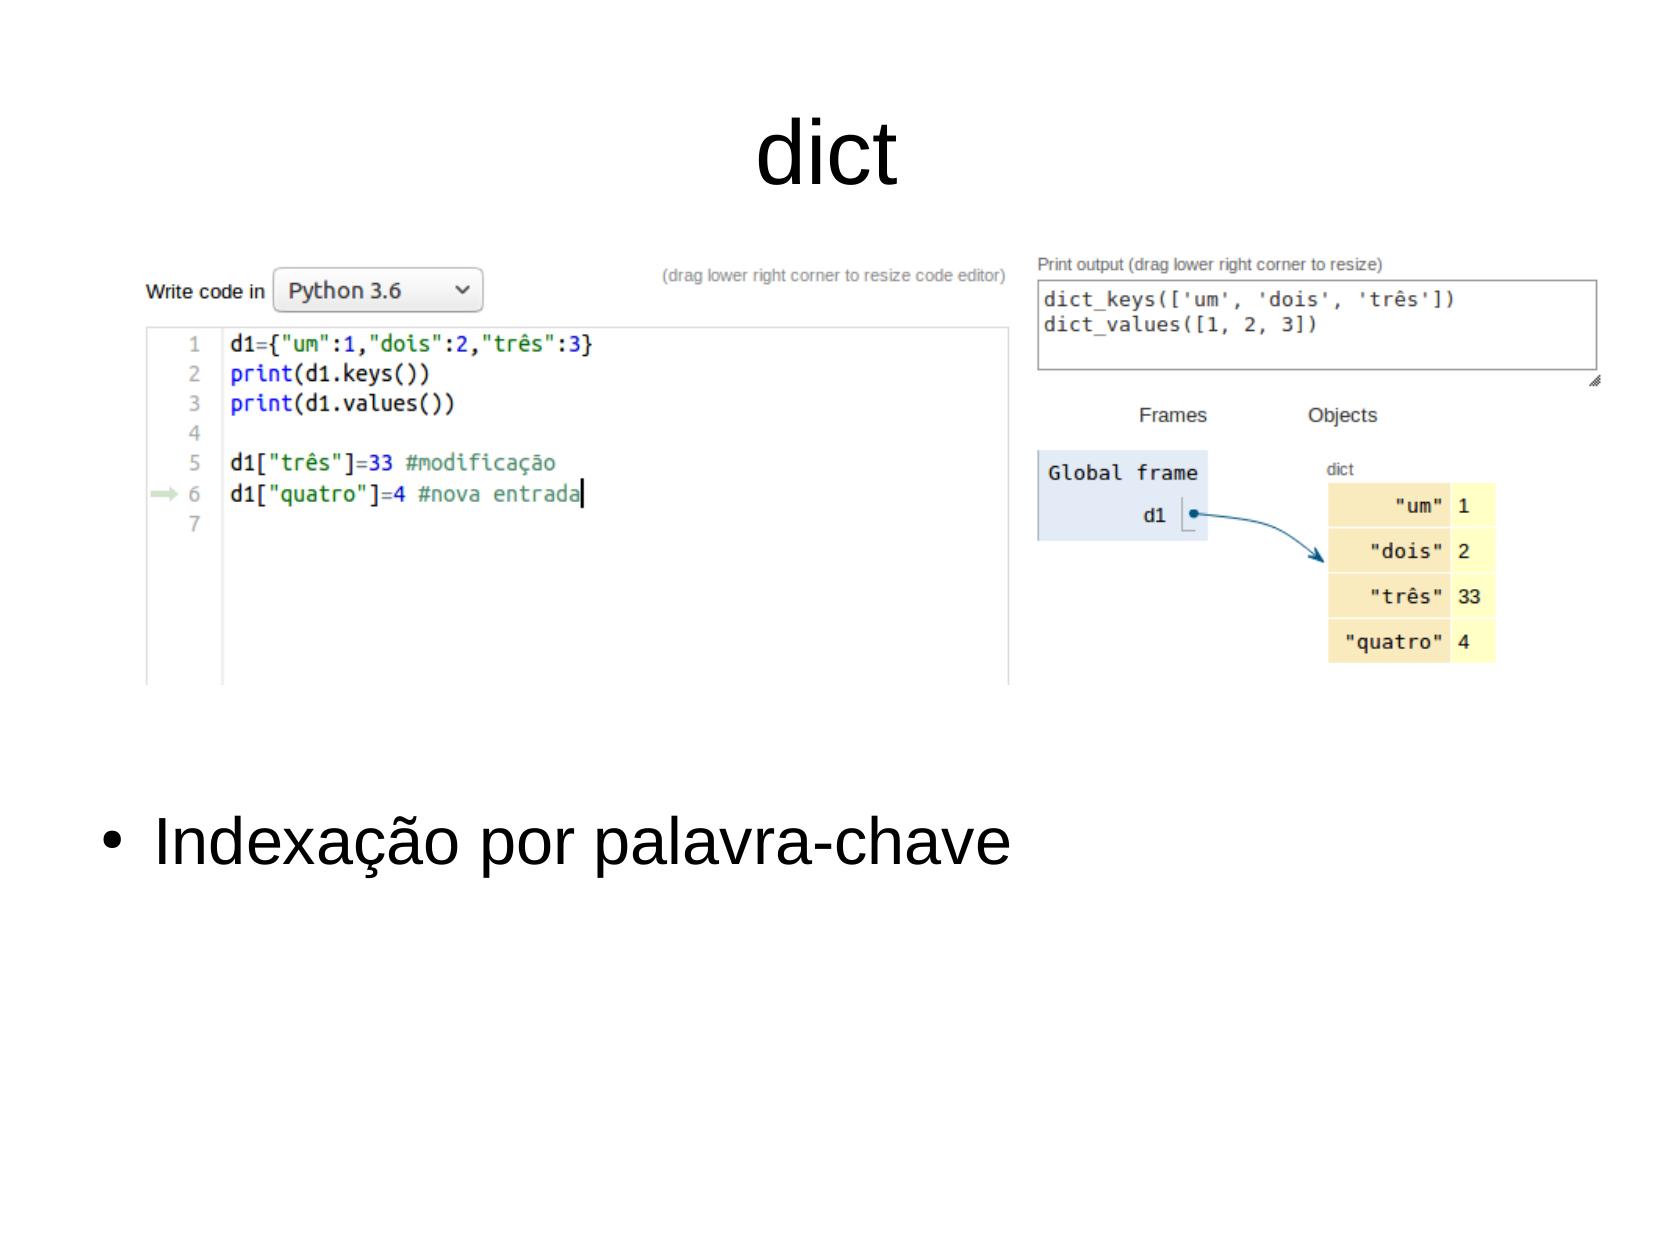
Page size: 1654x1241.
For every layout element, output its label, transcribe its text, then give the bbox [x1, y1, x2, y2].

title dict [82, 49, 1571, 257]
picture [129, 233, 1607, 686]
list Indexação por palavra-chave [82, 804, 1571, 945]
